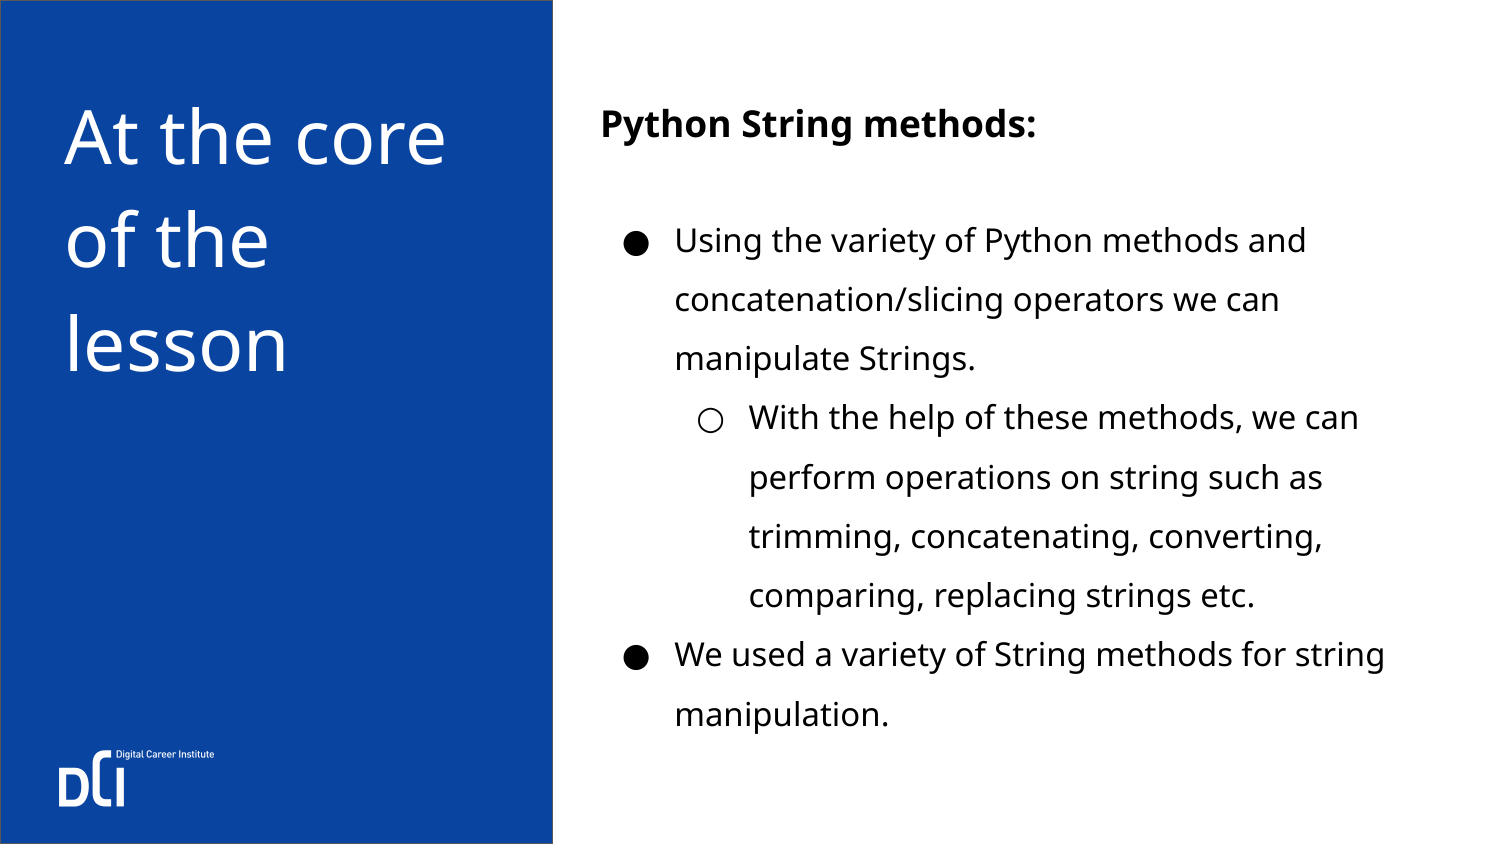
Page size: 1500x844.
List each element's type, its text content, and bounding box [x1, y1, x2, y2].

text_box At the core of the lesson [49, 60, 508, 588]
picture [49, 737, 220, 817]
text_box [0, 0, 553, 844]
list Python String methods: Using the variety of Python methods and concatenation/slicing operators we can manipulate Strings. With the help of these methods, we can perform operations on string such as trimming, concatenating, converting, comparing, replacing strings etc. We used a variety of String methods for string manipulation. [585, 85, 1449, 750]
